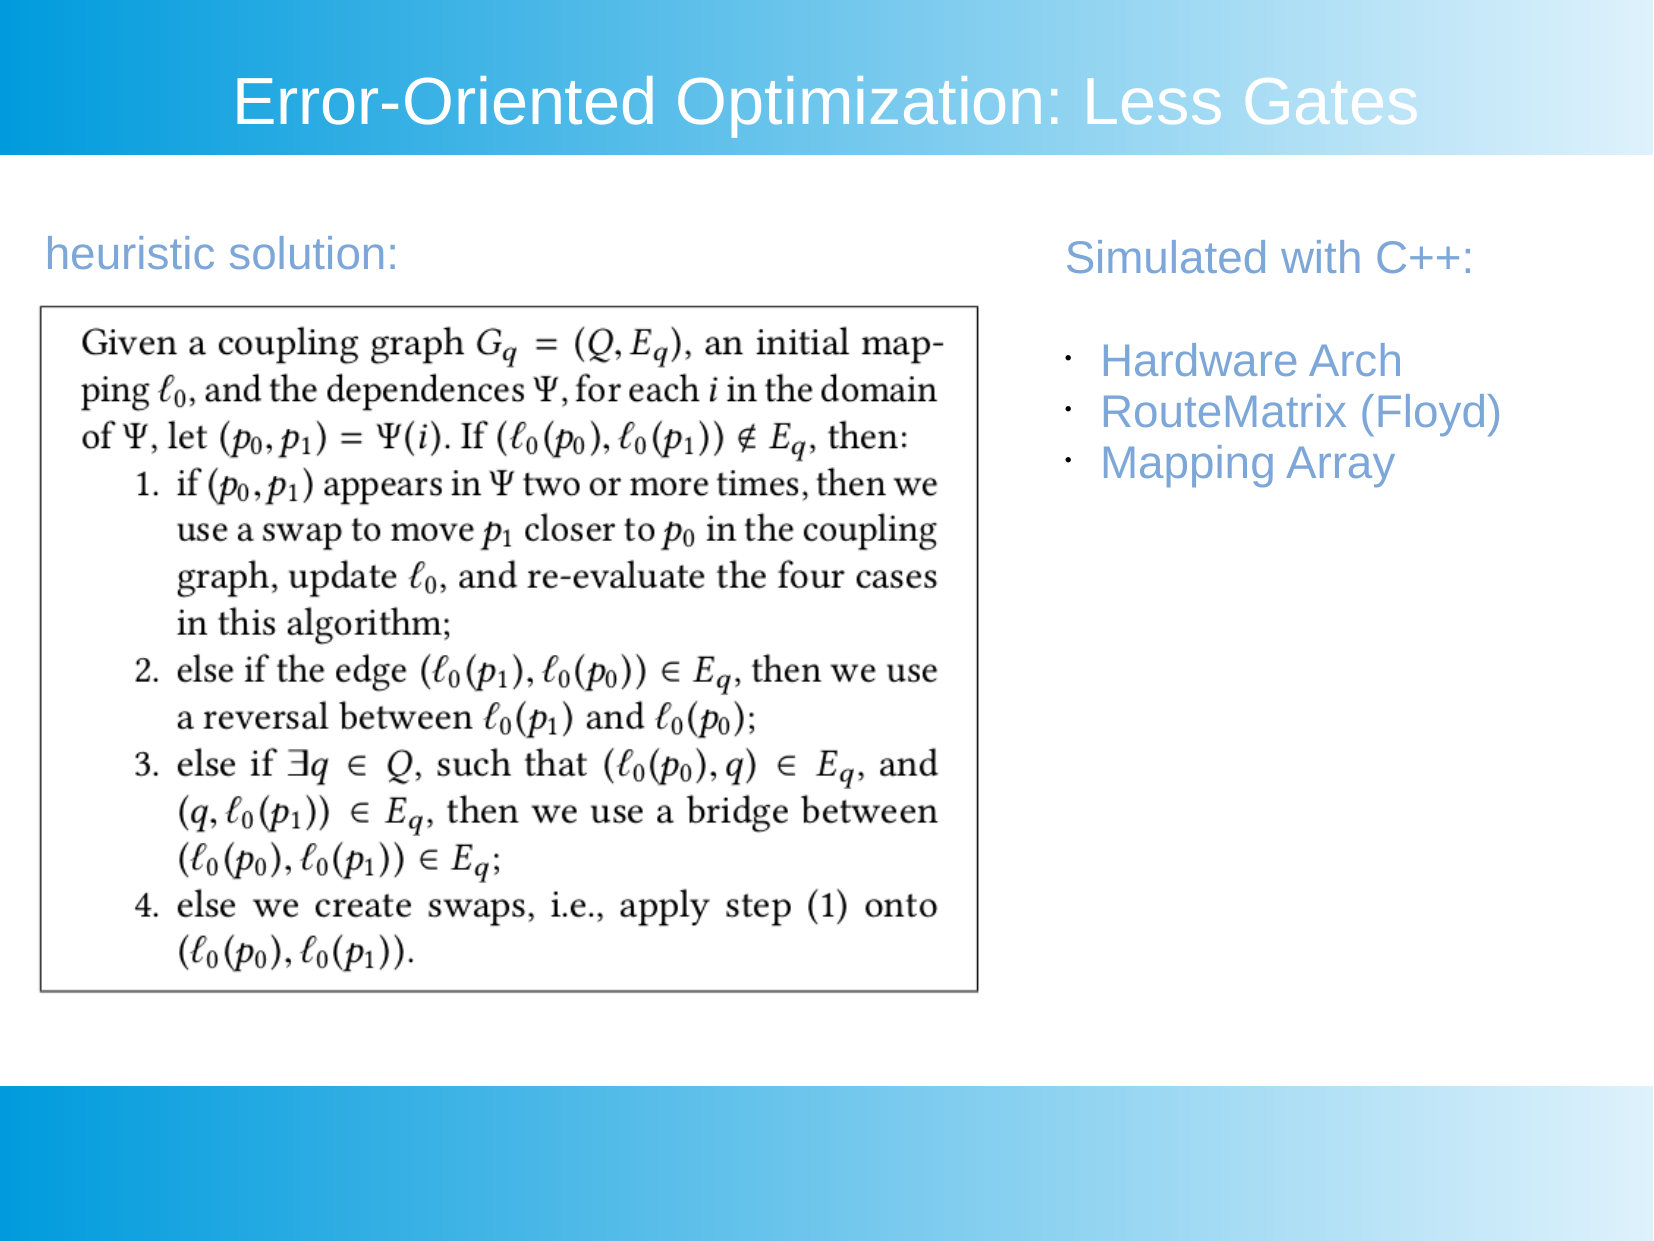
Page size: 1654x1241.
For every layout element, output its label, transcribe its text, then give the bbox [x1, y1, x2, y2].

text_box Simulated with C++: Hardware Arch RouteMatrix (Floyd) Mapping Array [1050, 225, 1576, 627]
title Error-Oriented Optimization: Less Gates [82, 49, 1571, 155]
picture [30, 284, 1005, 1024]
text_box heuristic solution: [30, 220, 474, 286]
